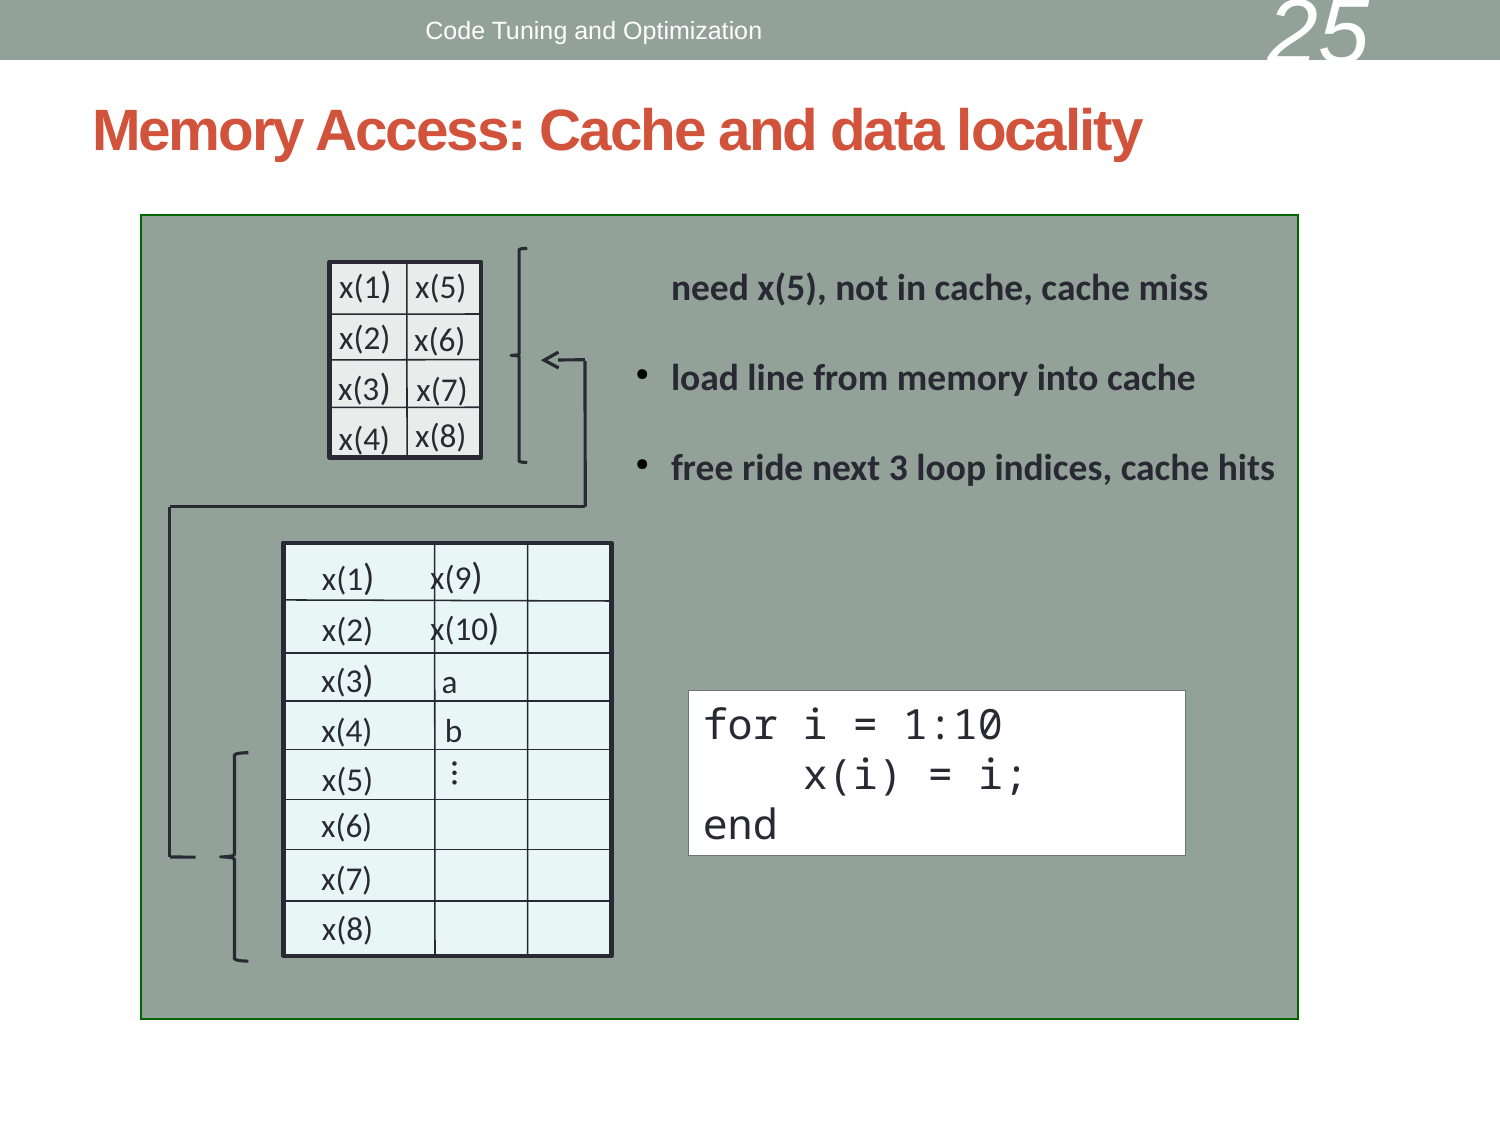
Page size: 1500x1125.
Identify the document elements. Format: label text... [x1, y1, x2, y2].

text_box x(3) [323, 355, 401, 410]
title Memory Access: Cache and data locality [77, 66, 1357, 188]
text_box x(1) [307, 545, 413, 600]
text_box x(9) [415, 544, 555, 595]
slide_number <number> [1252, 0, 1428, 54]
text_box x(6) [399, 310, 509, 366]
text_box x(2) [324, 308, 400, 355]
text_box x(8) [400, 406, 510, 462]
text_box x(1) [324, 253, 435, 308]
text_box x(7) [401, 360, 512, 416]
text_box x(7) [306, 849, 412, 905]
footer Code Tuning and Optimization [410, 3, 1086, 57]
text_box x(8) [307, 900, 413, 955]
text_box x(3) [306, 647, 412, 702]
text_box [141, 214, 1298, 1019]
text_box b [430, 701, 515, 757]
text_box need x(5), not in cache, cache miss load line from memory into cache free ride next 3 loop indices, cache hits [620, 255, 1321, 496]
text_box x(10) [415, 595, 555, 656]
text_box x(5) [400, 257, 510, 313]
text_box for i = 1:10 x(i) = i; end [688, 690, 1186, 856]
text_box a [426, 652, 512, 708]
text_box x(4) [306, 702, 412, 758]
text_box x(4) [323, 410, 435, 465]
text_box x(5) [307, 750, 413, 806]
text_box x(6) [306, 796, 412, 849]
text_box x(2) [307, 600, 413, 656]
text_box … [437, 745, 498, 841]
